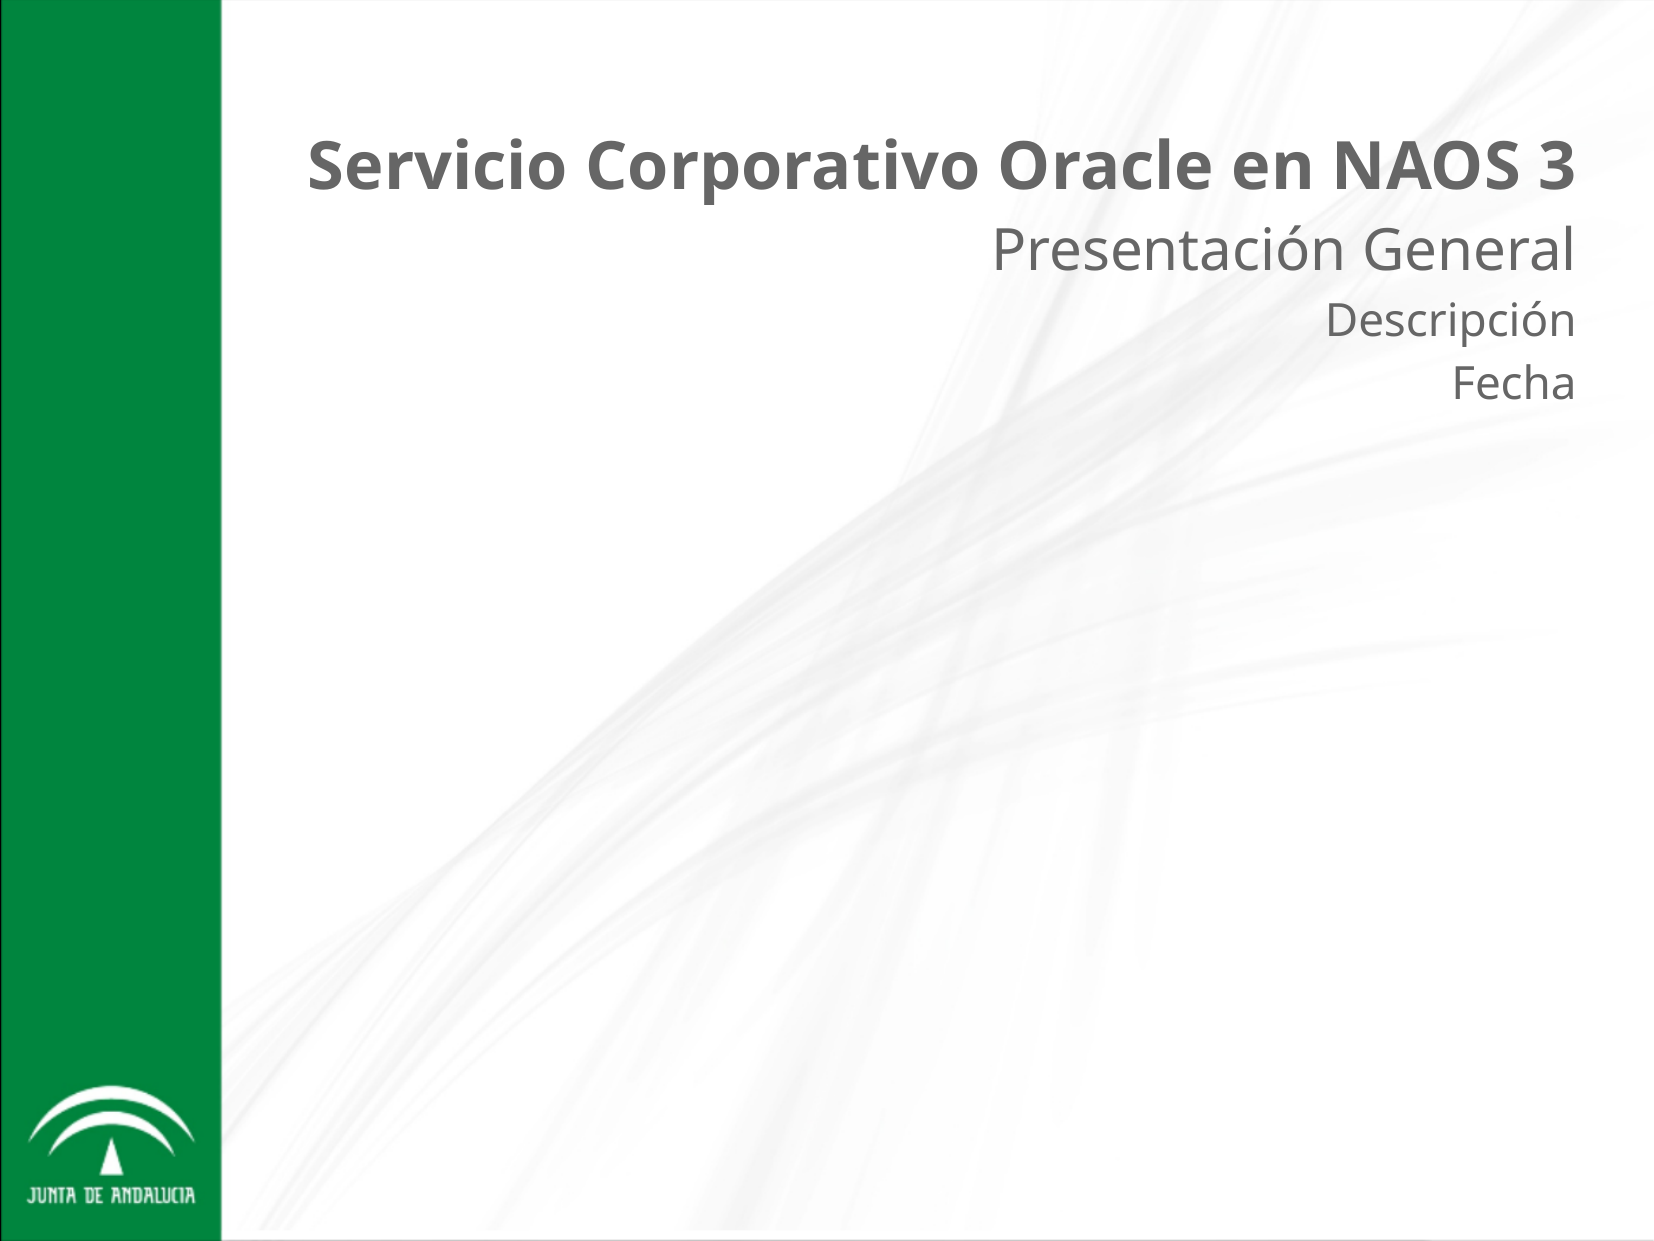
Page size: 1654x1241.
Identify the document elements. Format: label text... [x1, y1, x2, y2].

picture [0, 0, 1654, 1241]
subtitle Servicio Corporativo Oracle en NAOS 3 Presentación General Descripción Fecha [259, 37, 1577, 1123]
